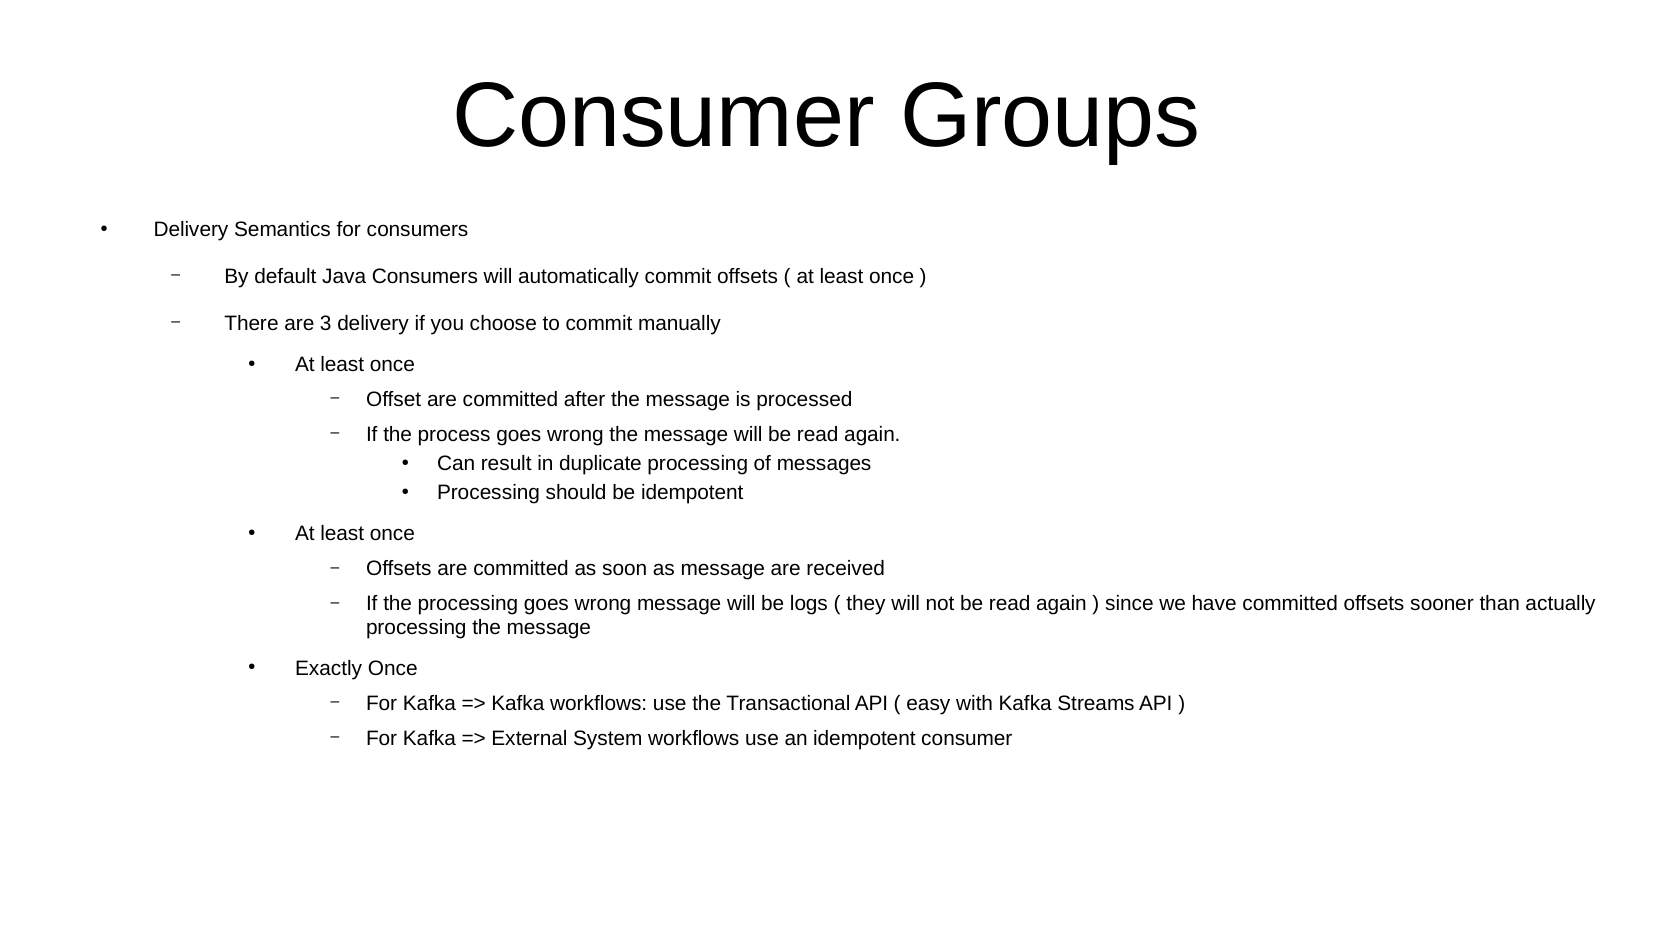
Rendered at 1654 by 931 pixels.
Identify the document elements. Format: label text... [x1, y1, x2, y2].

list Delivery Semantics for consumers By default Java Consumers will automatically commit offsets ( at least once ) There are 3 delivery if you choose to commit manually At least once Offset are committed after the message is processed If the process goes wrong the message will be read again. Can result in duplicate processing of messages Processing should be idempotent At least once Offsets are committed as soon as message are received If the processing goes wrong message will be logs ( they will not be read again ) since we have committed offsets sooner than actually processing the message Exactly Once For Kafka => Kafka workflows: use the Transactional API ( easy with Kafka Streams API ) For Kafka => External System workflows use an idempotent consumer [82, 217, 1613, 901]
title Consumer Groups [82, 37, 1571, 193]
